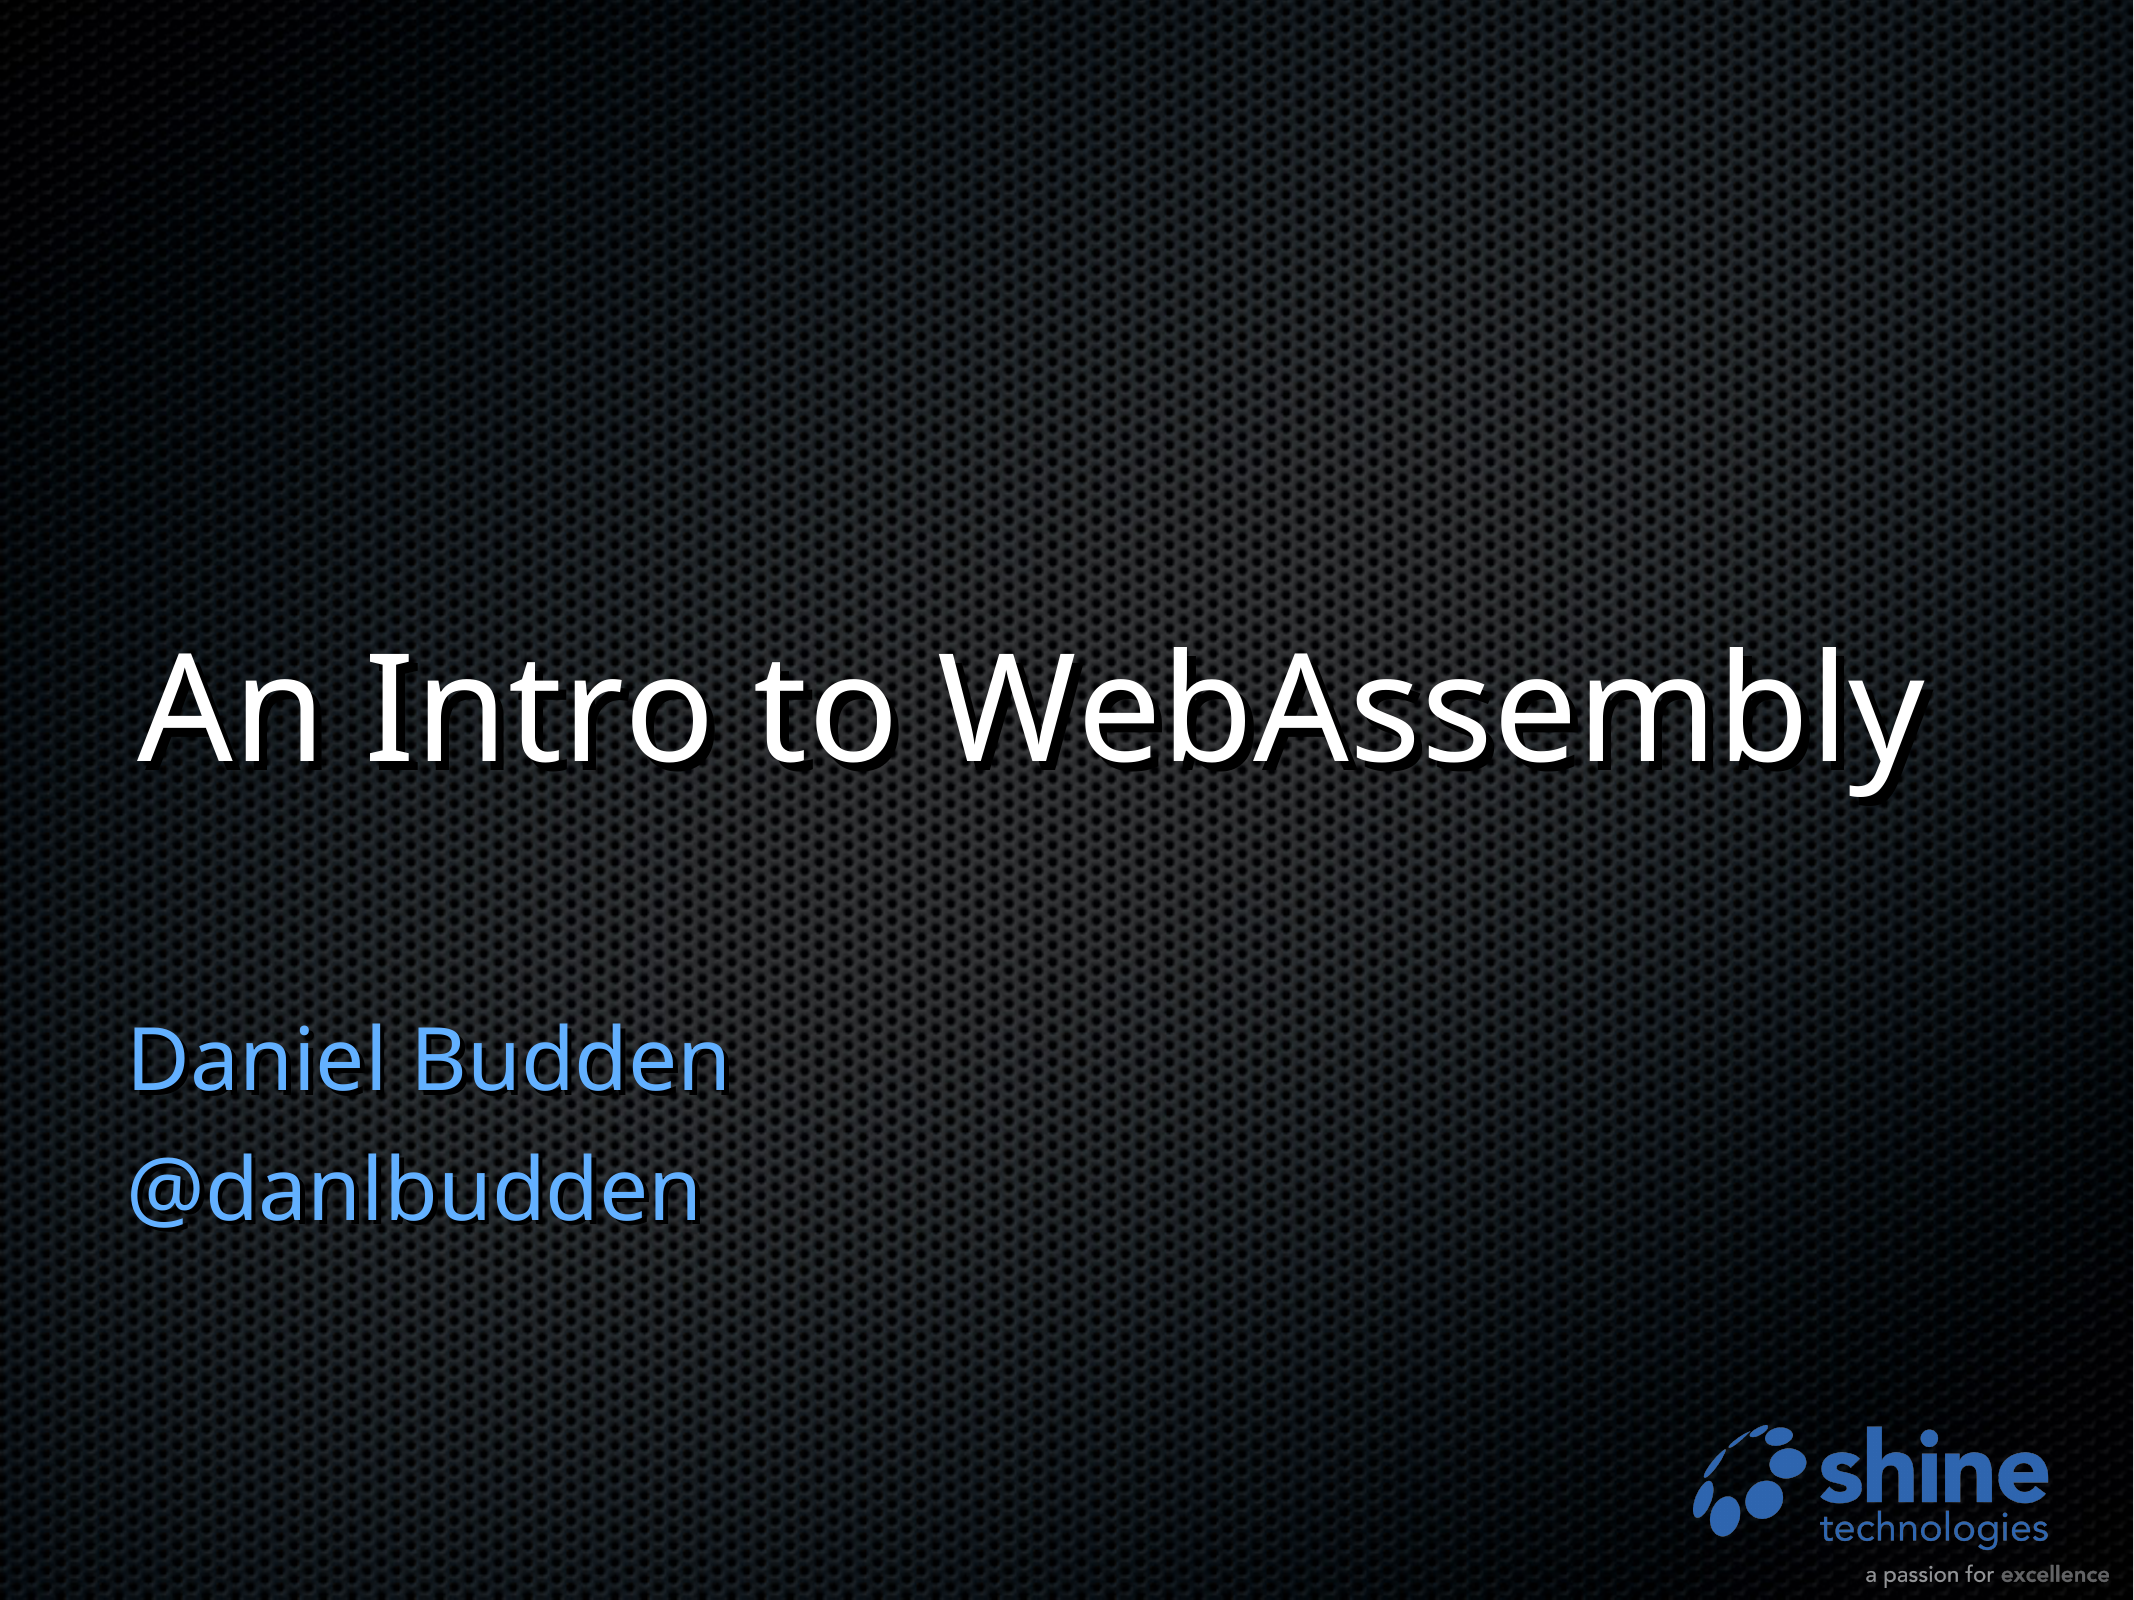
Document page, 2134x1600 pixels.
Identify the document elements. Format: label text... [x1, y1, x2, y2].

list Daniel Budden @danlbudden [118, 994, 1973, 1489]
title An Intro to WebAssembly [129, 224, 1984, 800]
picture [0, 0, 2134, 1600]
